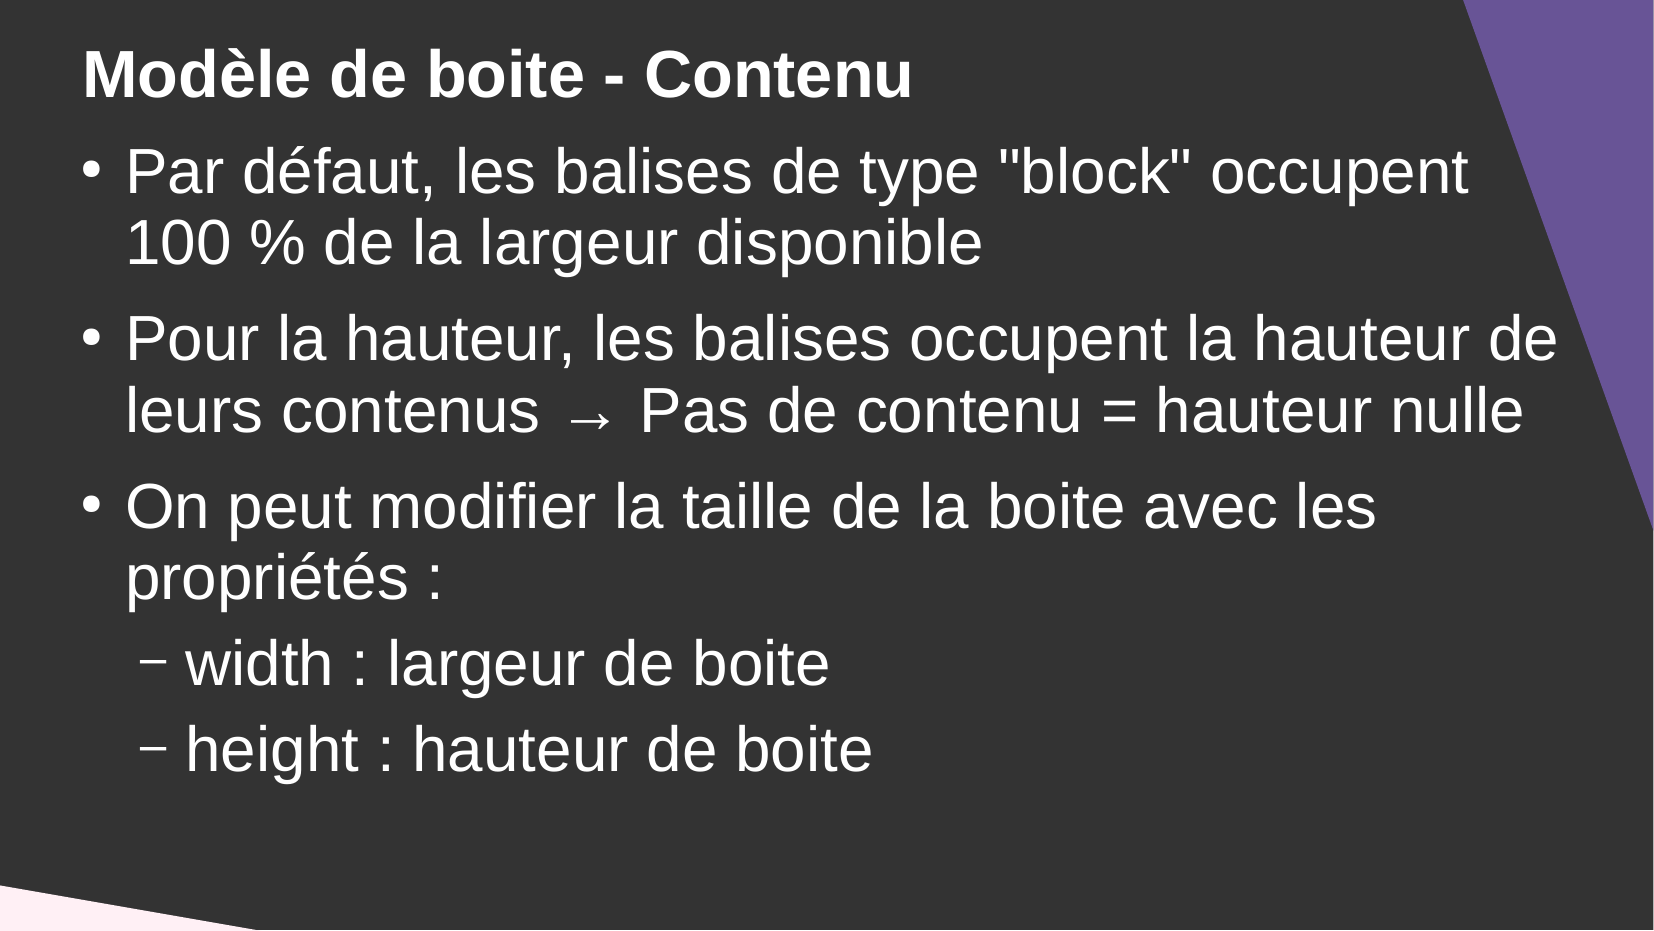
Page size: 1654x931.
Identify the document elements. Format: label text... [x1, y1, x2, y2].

list Par défaut, les balises de type "block" occupent 100 % de la largeur disponible Pour la hauteur, les balises occupent la hauteur de leurs contenus → Pas de contenu = hauteur nulle On peut modifier la taille de la boite avec les propriétés : width : largeur de boite height : hauteur de boite [64, 135, 1604, 798]
text_box [1463, 0, 1654, 533]
text_box [0, 885, 262, 931]
title Modèle de boite - Contenu [82, 37, 1394, 112]
